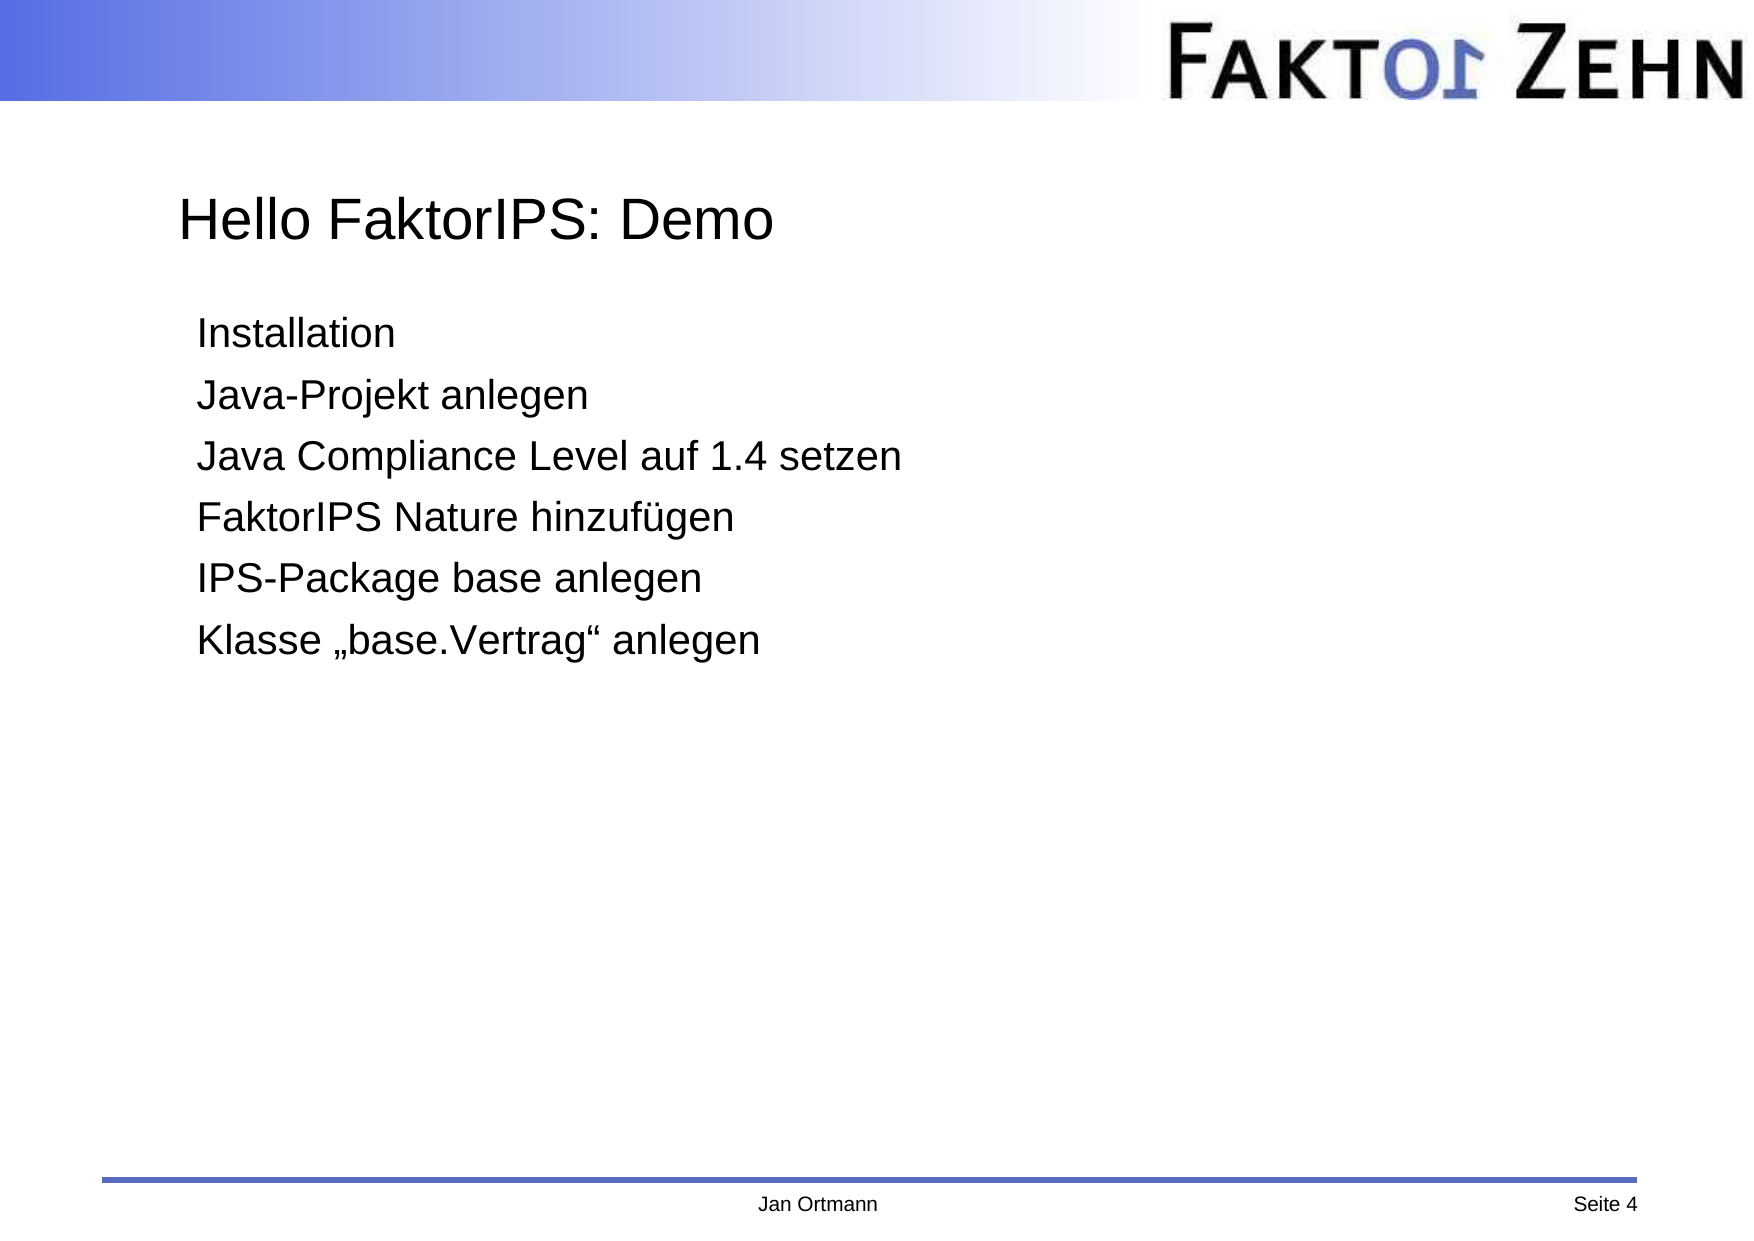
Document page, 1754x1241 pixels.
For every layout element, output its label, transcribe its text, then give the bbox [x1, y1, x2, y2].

list Installation Java-Projekt anlegen Java Compliance Level auf 1.4 setzen FaktorIPS Nature hinzufügen IPS-Package base anlegen Klasse „base.Vertrag“ anlegen [179, 310, 1576, 1078]
picture [1162, 7, 1752, 100]
title Hello FaktorIPS: Demo [179, 142, 1576, 296]
